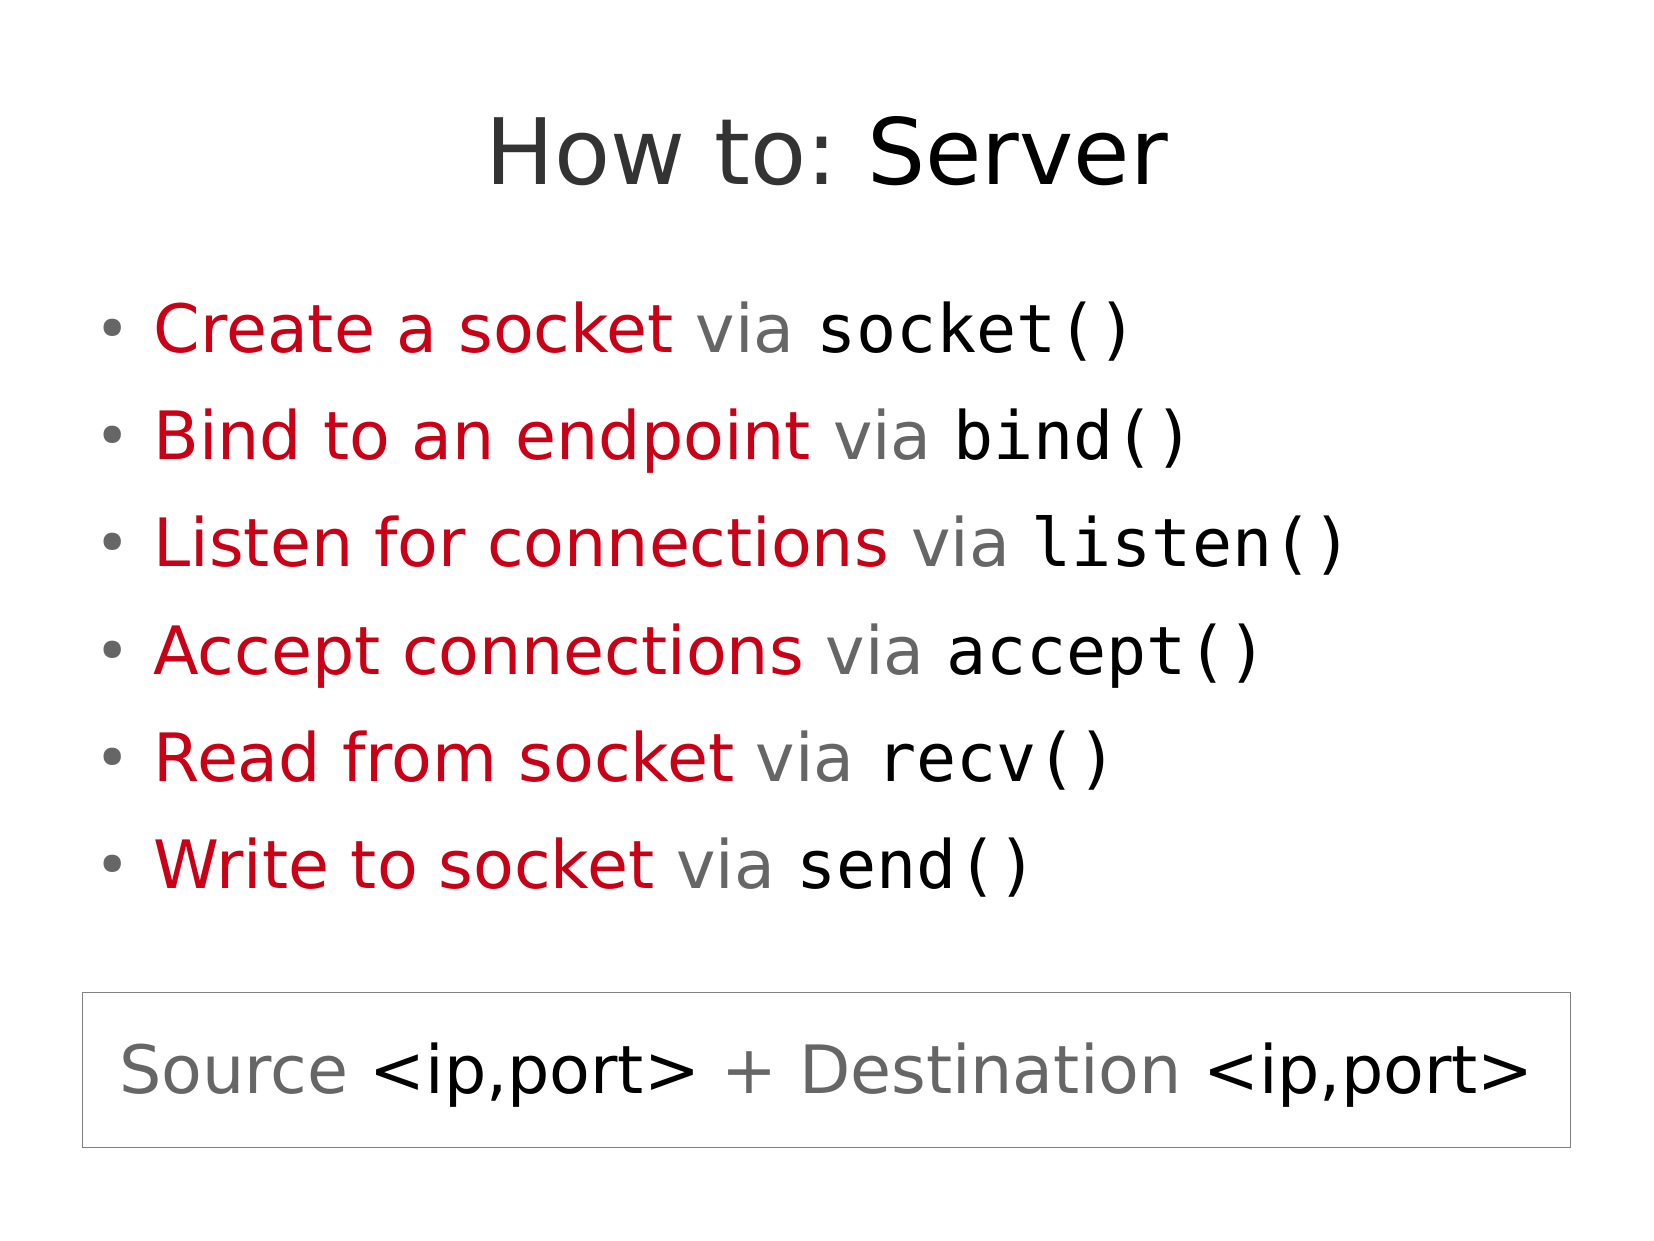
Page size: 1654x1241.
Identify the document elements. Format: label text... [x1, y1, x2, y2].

list Source <ip,port> + Destination <ip,port> [82, 992, 1571, 1148]
list Create a socket via socket() Bind to an endpoint via bind() Listen for connections via listen() Accept connections via accept() Read from socket via recv() Write to socket via send() [82, 290, 1571, 992]
title How to: Server [82, 49, 1571, 257]
